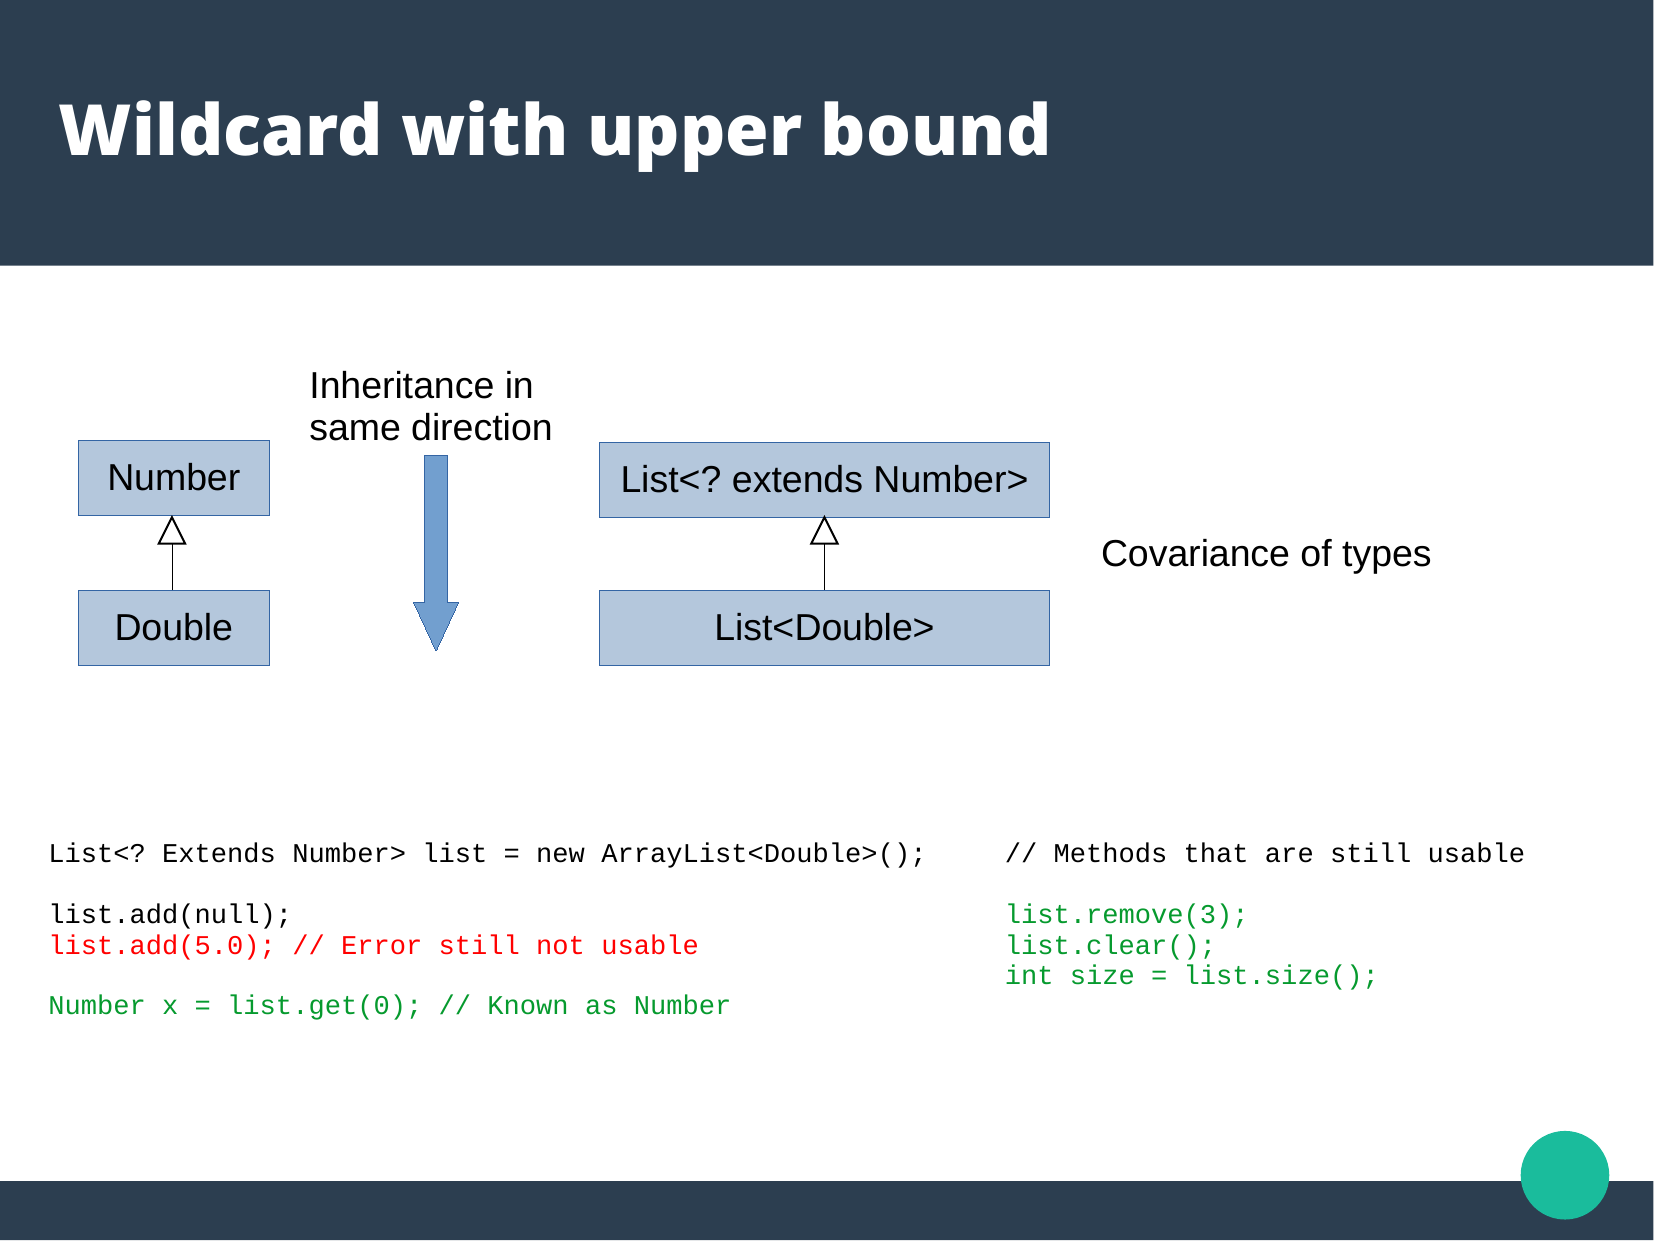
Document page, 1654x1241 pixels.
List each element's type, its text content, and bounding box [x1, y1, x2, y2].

text_box Inheritance in same direction [294, 357, 580, 457]
title Wildcard with upper bound [59, 49, 1595, 207]
text_box Covariance of types [1086, 525, 1447, 583]
text_box // Methods that are still usable list.remove(3); list.clear(); int size = list.size(); [990, 832, 1611, 1070]
text_box [413, 457, 459, 651]
text_box List<? extends Number> [599, 442, 1050, 518]
text_box Double [78, 590, 270, 666]
text_box Number [78, 440, 270, 516]
text_box List<? Extends Number> list = new ArrayList<Double>(); list.add(null); list.add(5.0); // Error still not usable Number x = list.get(0); // Known as Number [33, 832, 941, 1070]
text_box List<Double> [599, 590, 1050, 666]
